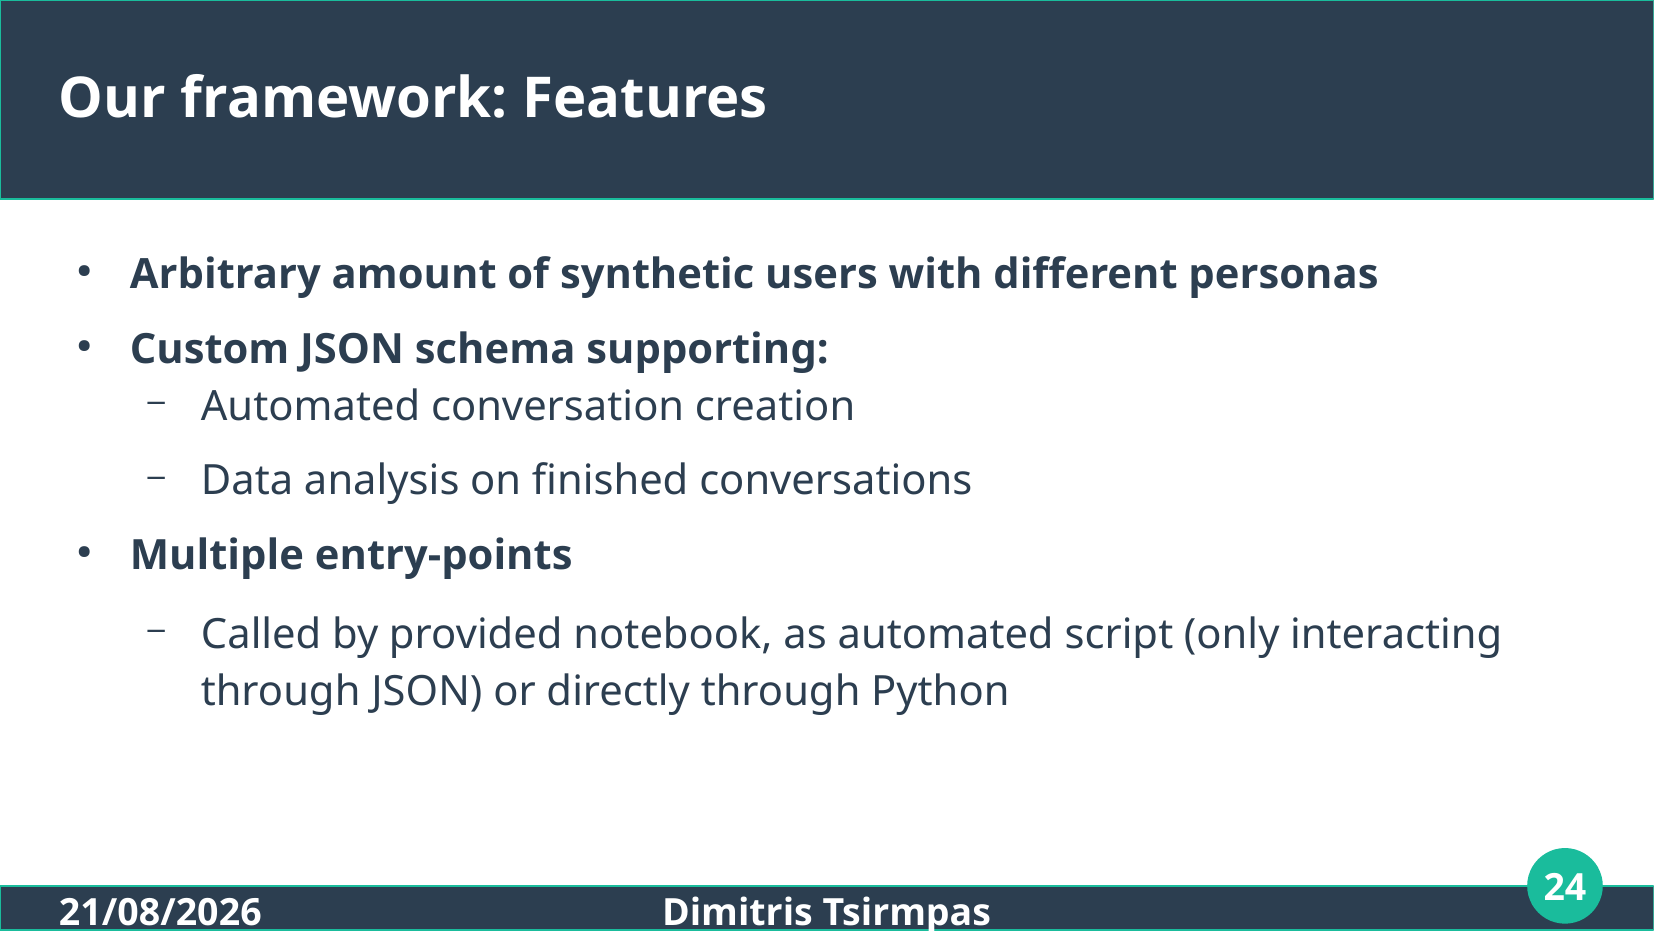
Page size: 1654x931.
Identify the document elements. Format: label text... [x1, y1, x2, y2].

list Arbitrary amount of synthetic users with different personas Custom JSON schema supporting: Automated conversation creation Data analysis on finished conversations Multiple entry-points Called by provided notebook, as automated script (only interacting through JSON) or directly through Python [59, 243, 1595, 864]
title Our framework: Features [59, 37, 1595, 155]
